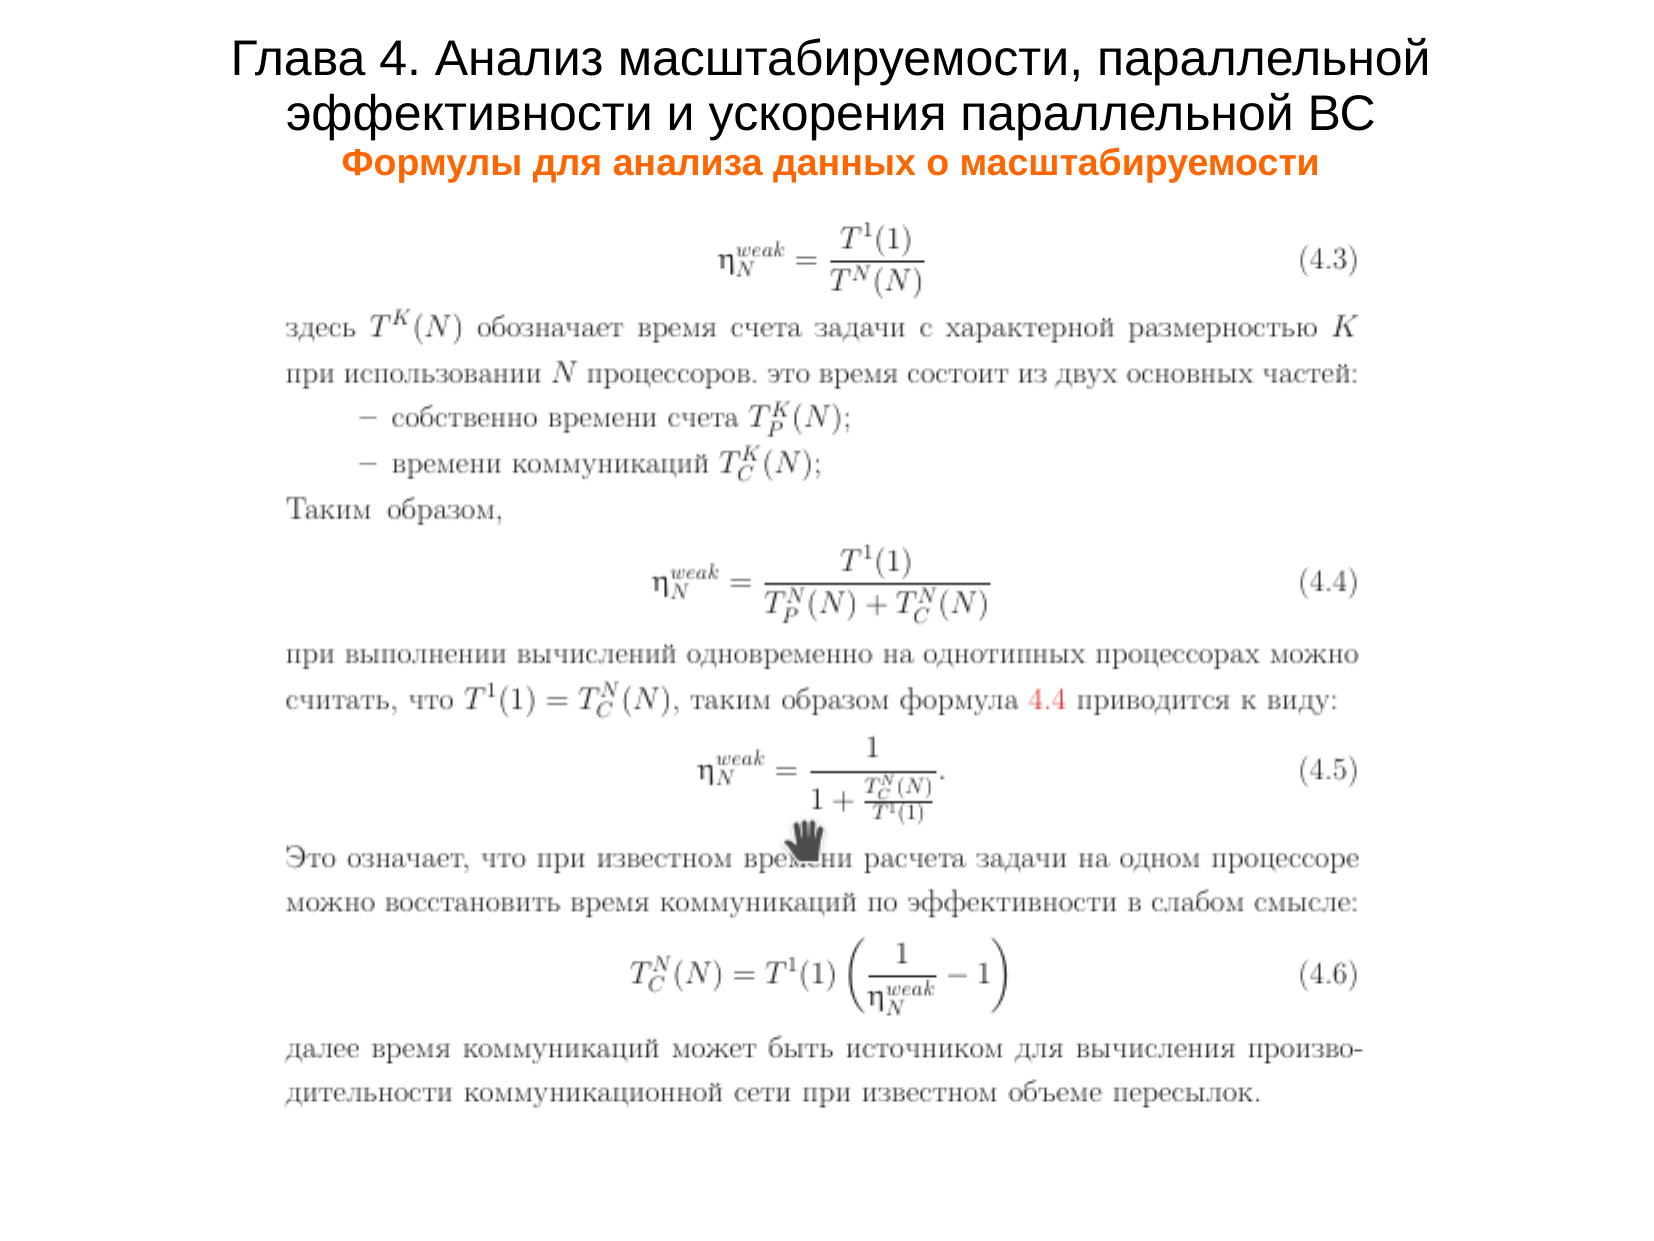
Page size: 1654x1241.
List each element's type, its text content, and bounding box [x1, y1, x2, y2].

title Глава 4. Анализ масштабируемости, параллельной эффективности и ускорения параллельной ВС Формулы для анализа данных о масштабируемости [86, 2, 1576, 211]
picture [255, 211, 1393, 1124]
